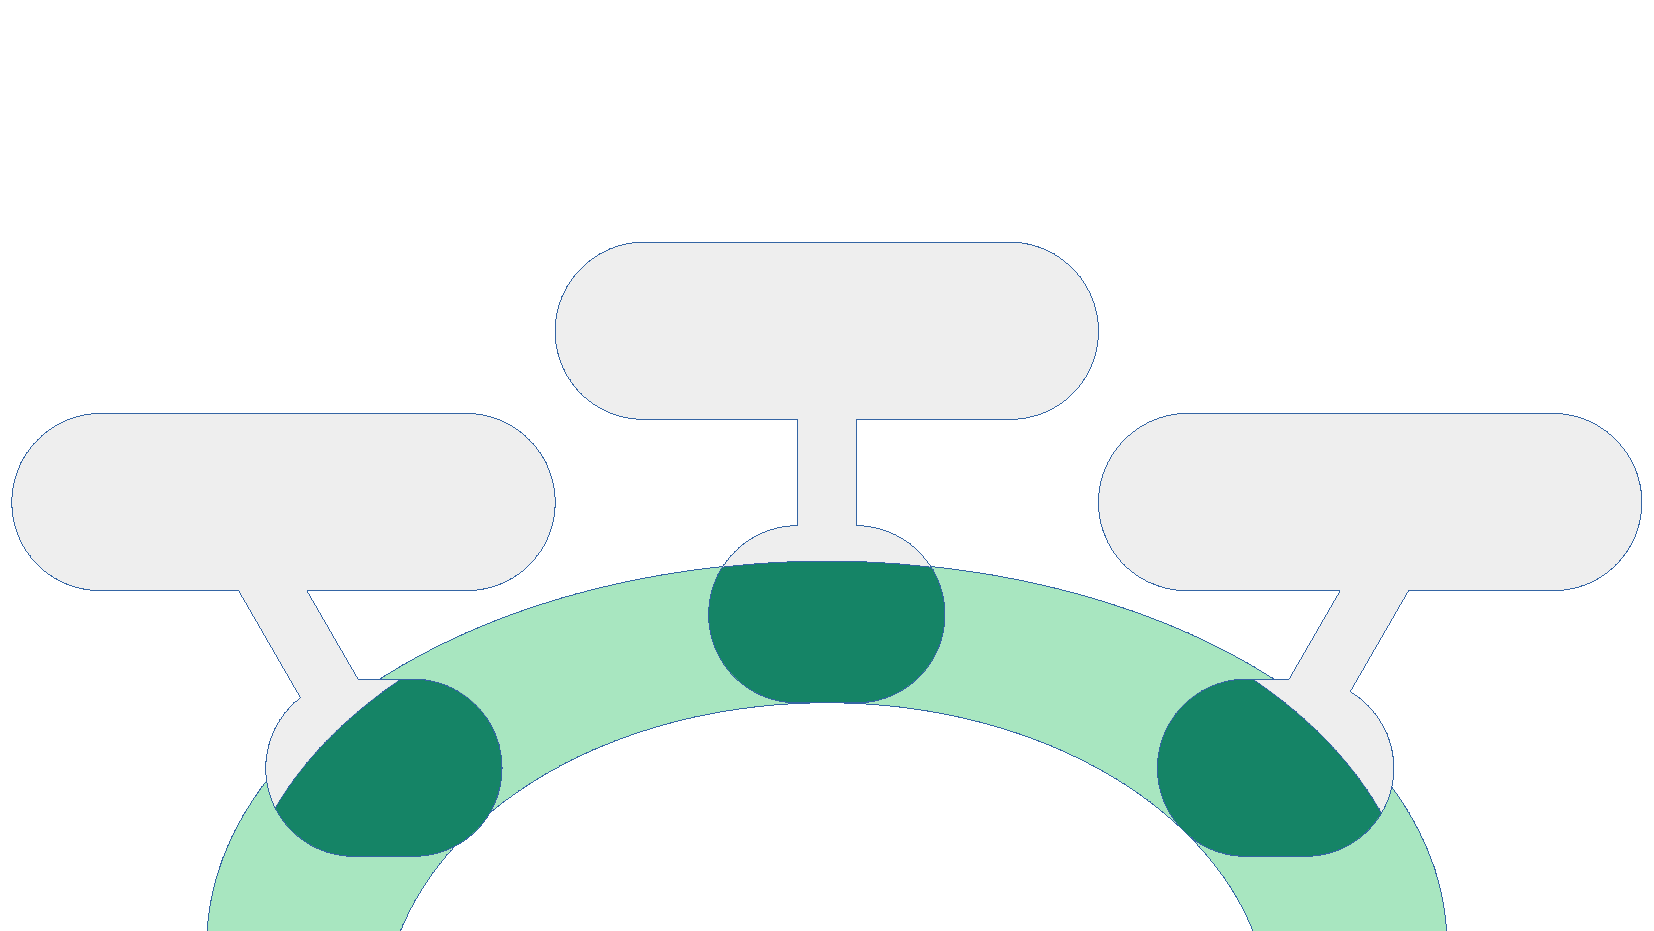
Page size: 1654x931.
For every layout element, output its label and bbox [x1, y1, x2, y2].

text_box [11, 242, 1642, 931]
